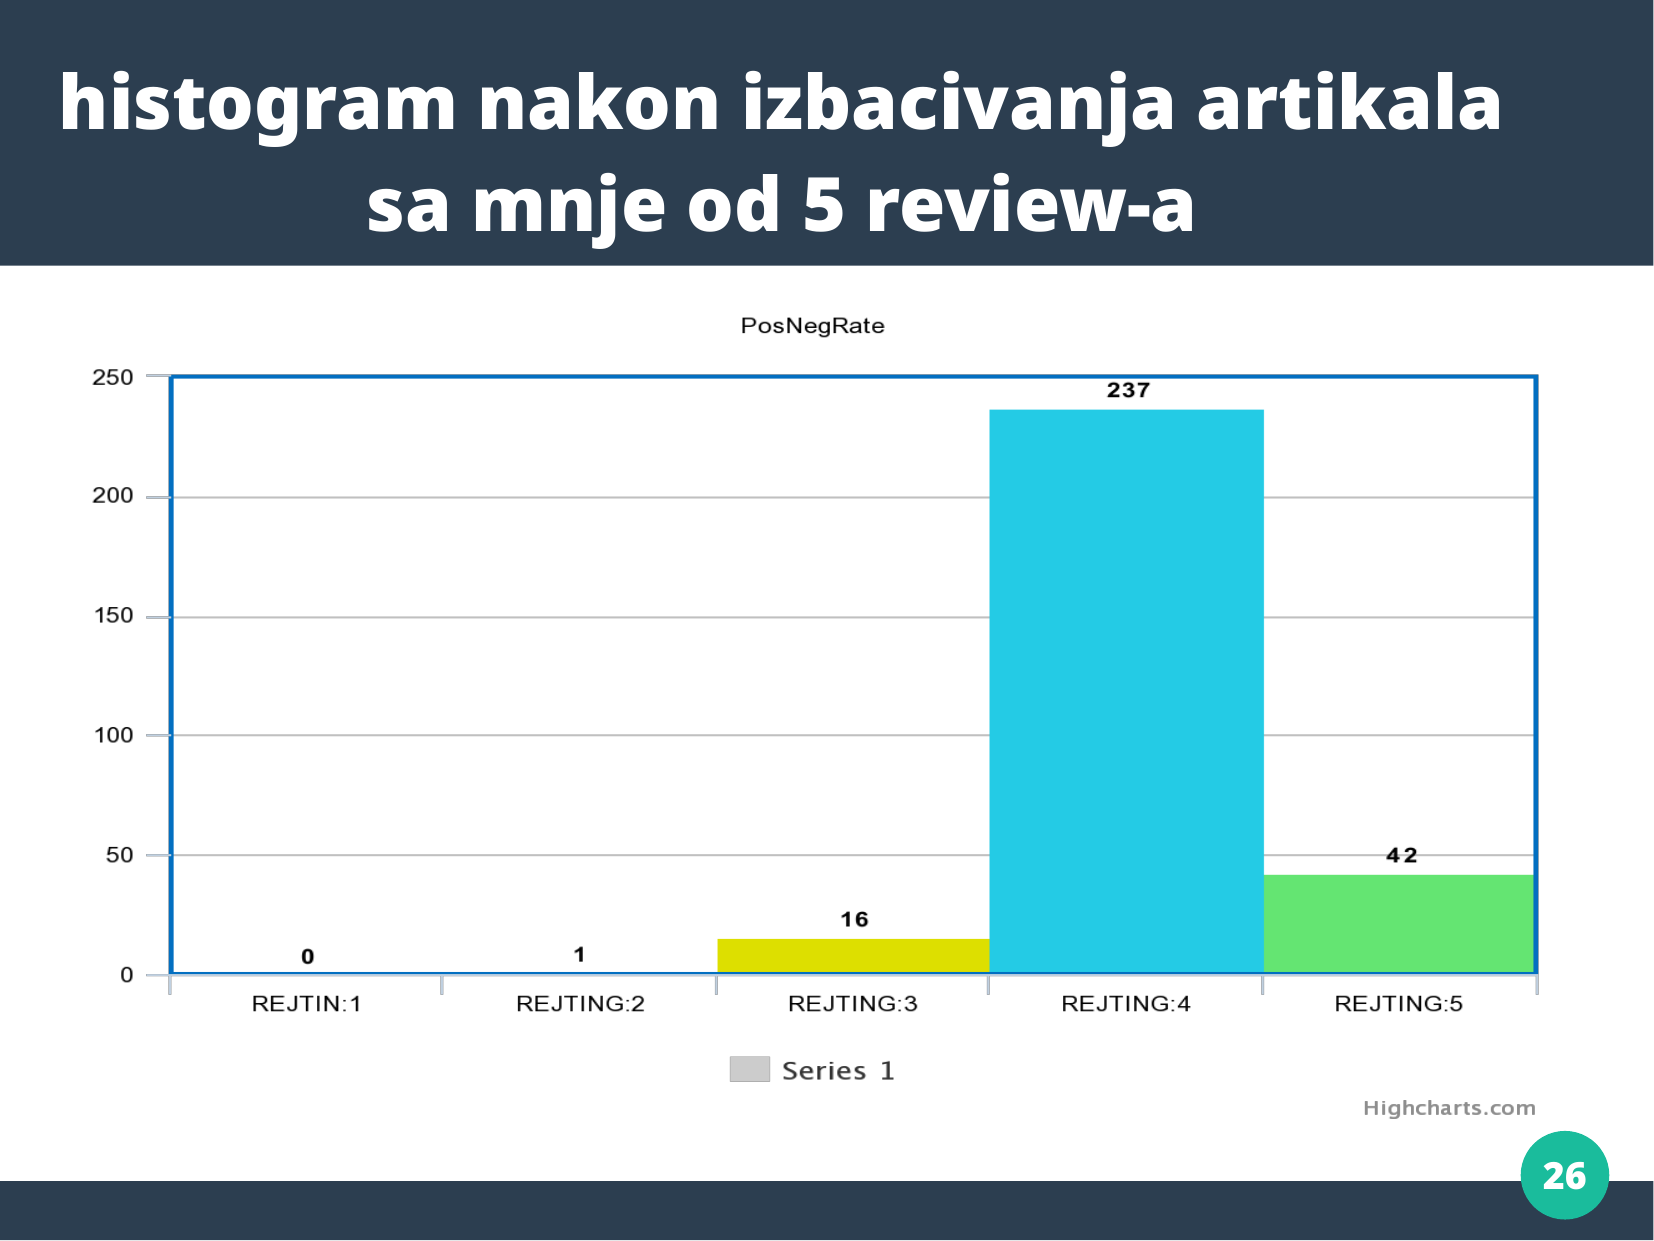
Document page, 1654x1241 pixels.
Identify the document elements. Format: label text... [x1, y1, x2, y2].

title histogram nakon izbacivanja artikala sa mnje od 5 review-a [59, 49, 1595, 207]
picture [64, 298, 1561, 1126]
